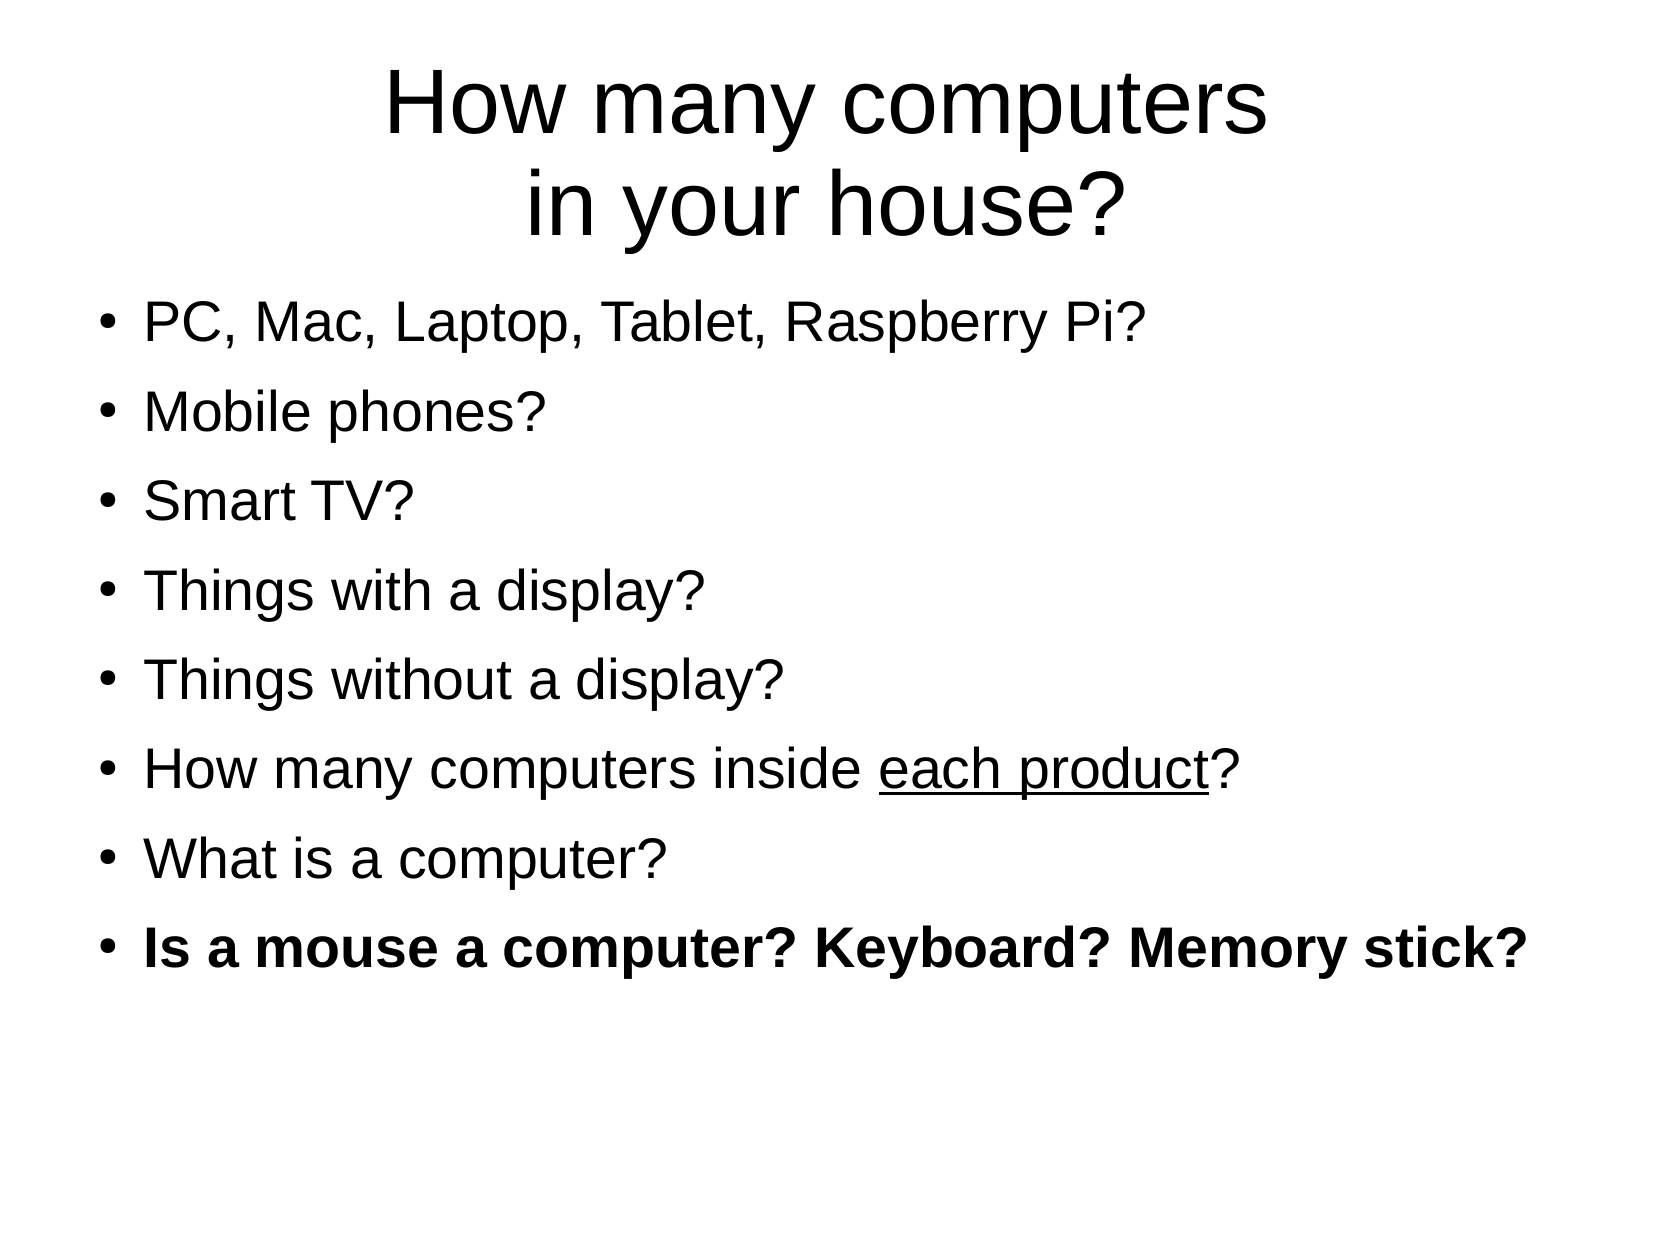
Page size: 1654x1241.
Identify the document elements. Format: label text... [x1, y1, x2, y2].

title How many computers in your house? [82, 49, 1571, 257]
list PC, Mac, Laptop, Tablet, Raspberry Pi? Mobile phones? Smart TV? Things with a display? Things without a display? How many computers inside each product? What is a computer? Is a mouse a computer? Keyboard? Memory stick? [82, 290, 1538, 1010]
